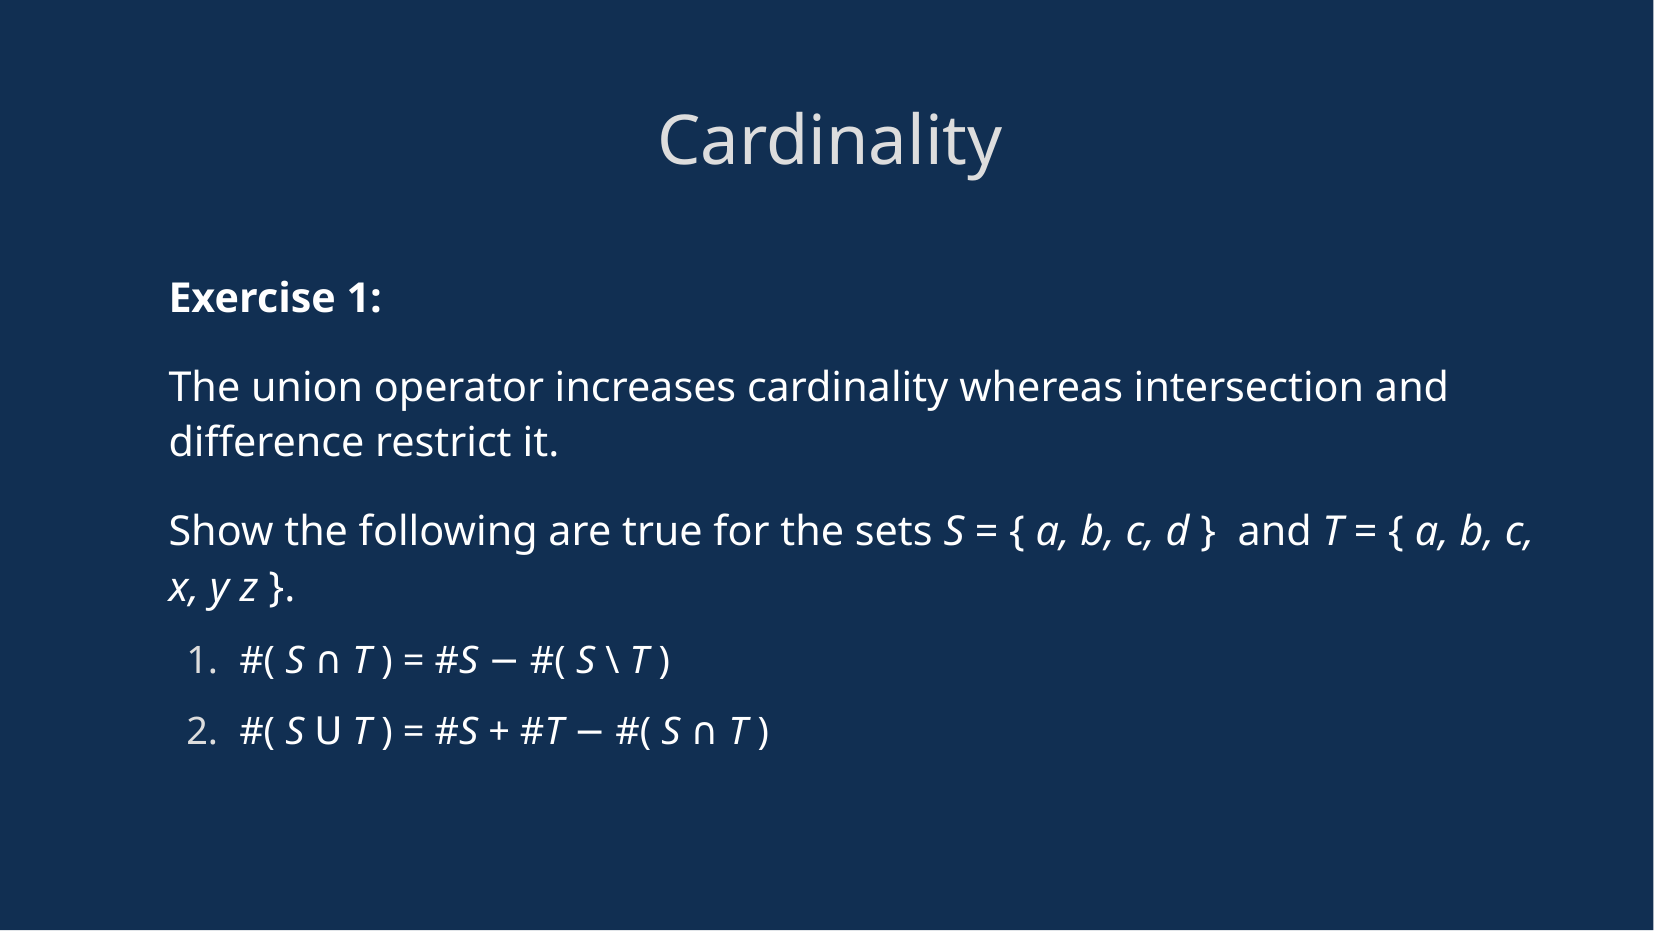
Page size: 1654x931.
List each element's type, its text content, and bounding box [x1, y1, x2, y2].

list Exercise 1: The union operator increases cardinality whereas intersection and difference restrict it. Show the following are true for the sets S = { a, b, c, d } and T = { a, b, c, x, y z }. #( S ∩ T ) = #S − #( S \ T ) #( S 𝖴 T ) = #S + #T − #( S ∩ T ) [97, 268, 1563, 806]
title Cardinality [97, 56, 1563, 220]
